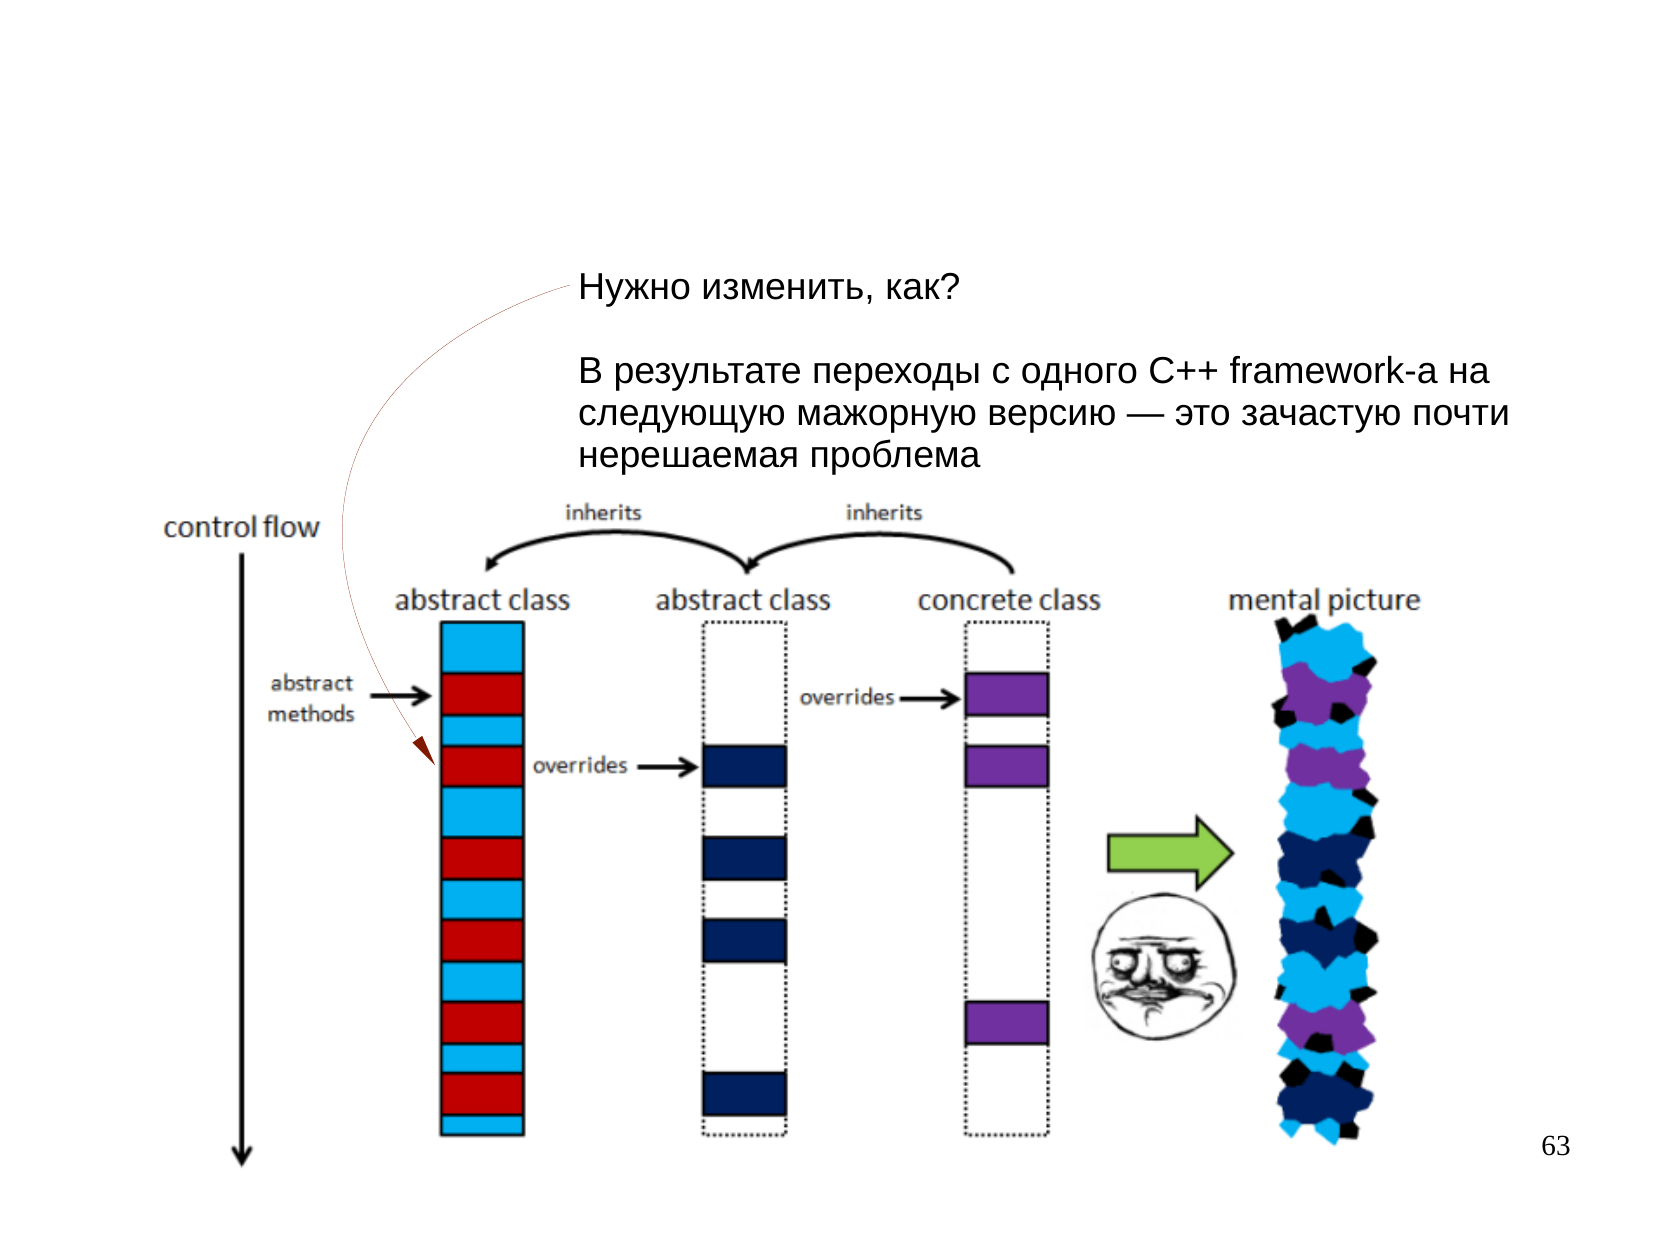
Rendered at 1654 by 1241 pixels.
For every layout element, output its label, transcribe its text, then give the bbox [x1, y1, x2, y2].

picture [156, 494, 1441, 1186]
text_box Нужно изменить, как? В результате переходы с одного C++ framework-а на следующую мажорную версию — это зачастую почти нерешаемая проблема [563, 258, 1523, 483]
